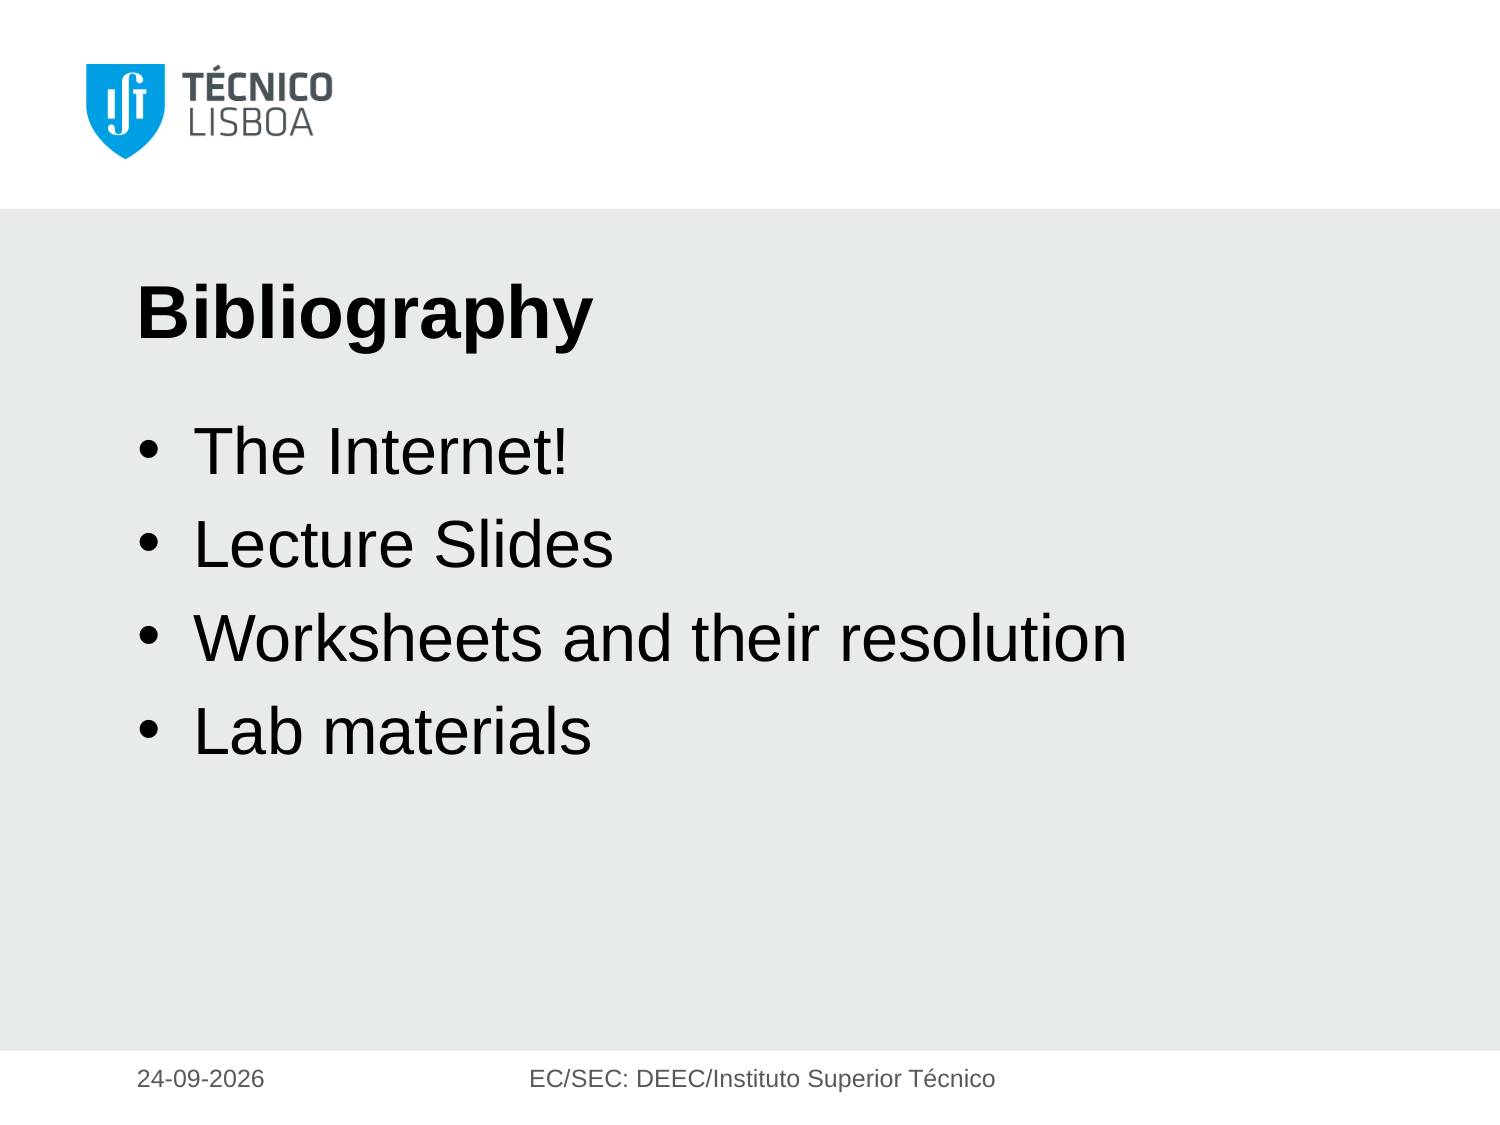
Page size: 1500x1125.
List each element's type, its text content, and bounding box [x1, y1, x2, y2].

footer EC/SEC: DEEC/Instituto Superior Técnico [512, 1052, 1021, 1103]
slide_number 22-09-2018 [121, 1052, 425, 1103]
list The Internet! Lecture Slides Worksheets and their resolution Lab materials [121, 400, 1378, 1005]
title Bibliography [121, 237, 1378, 381]
picture [0, 0, 1500, 1125]
